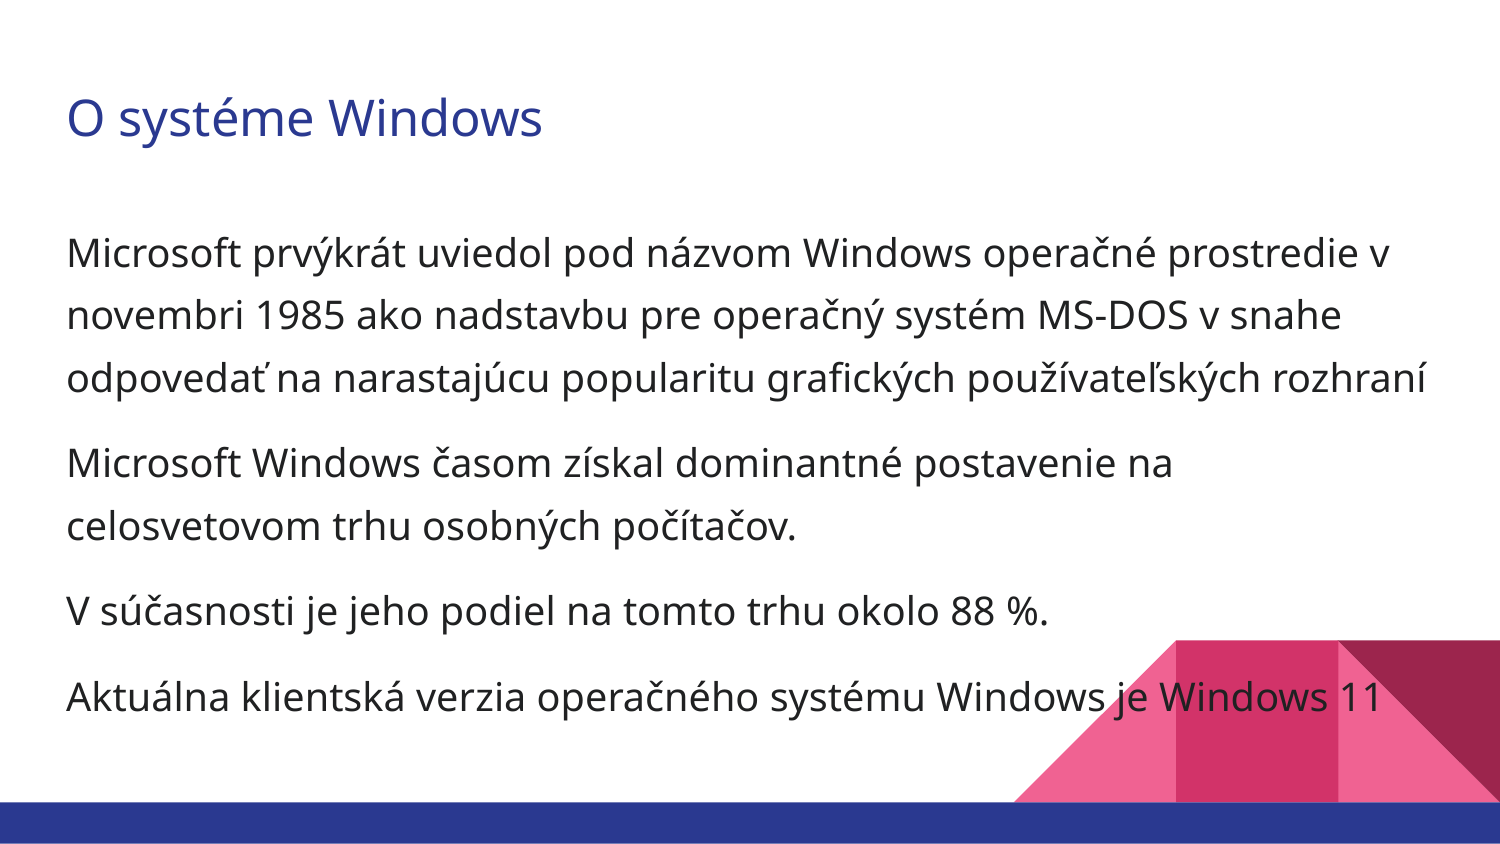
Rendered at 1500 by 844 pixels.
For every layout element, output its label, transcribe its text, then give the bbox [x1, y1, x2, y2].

title O systéme Windows [51, 67, 1449, 167]
list Microsoft prvýkrát uviedol pod názvom Windows operačné prostredie v novembri 1985 ako nadstavbu pre operačný systém MS-DOS v snahe odpovedať na narastajúcu popularitu grafických používateľských rozhraní Microsoft Windows časom získal dominantné postavenie na celosvetovom trhu osobných počítačov. V súčasnosti je jeho podiel na tomto trhu okolo 88 %. Aktuálna klientská verzia operačného systému Windows je Windows 11 [51, 201, 1449, 750]
